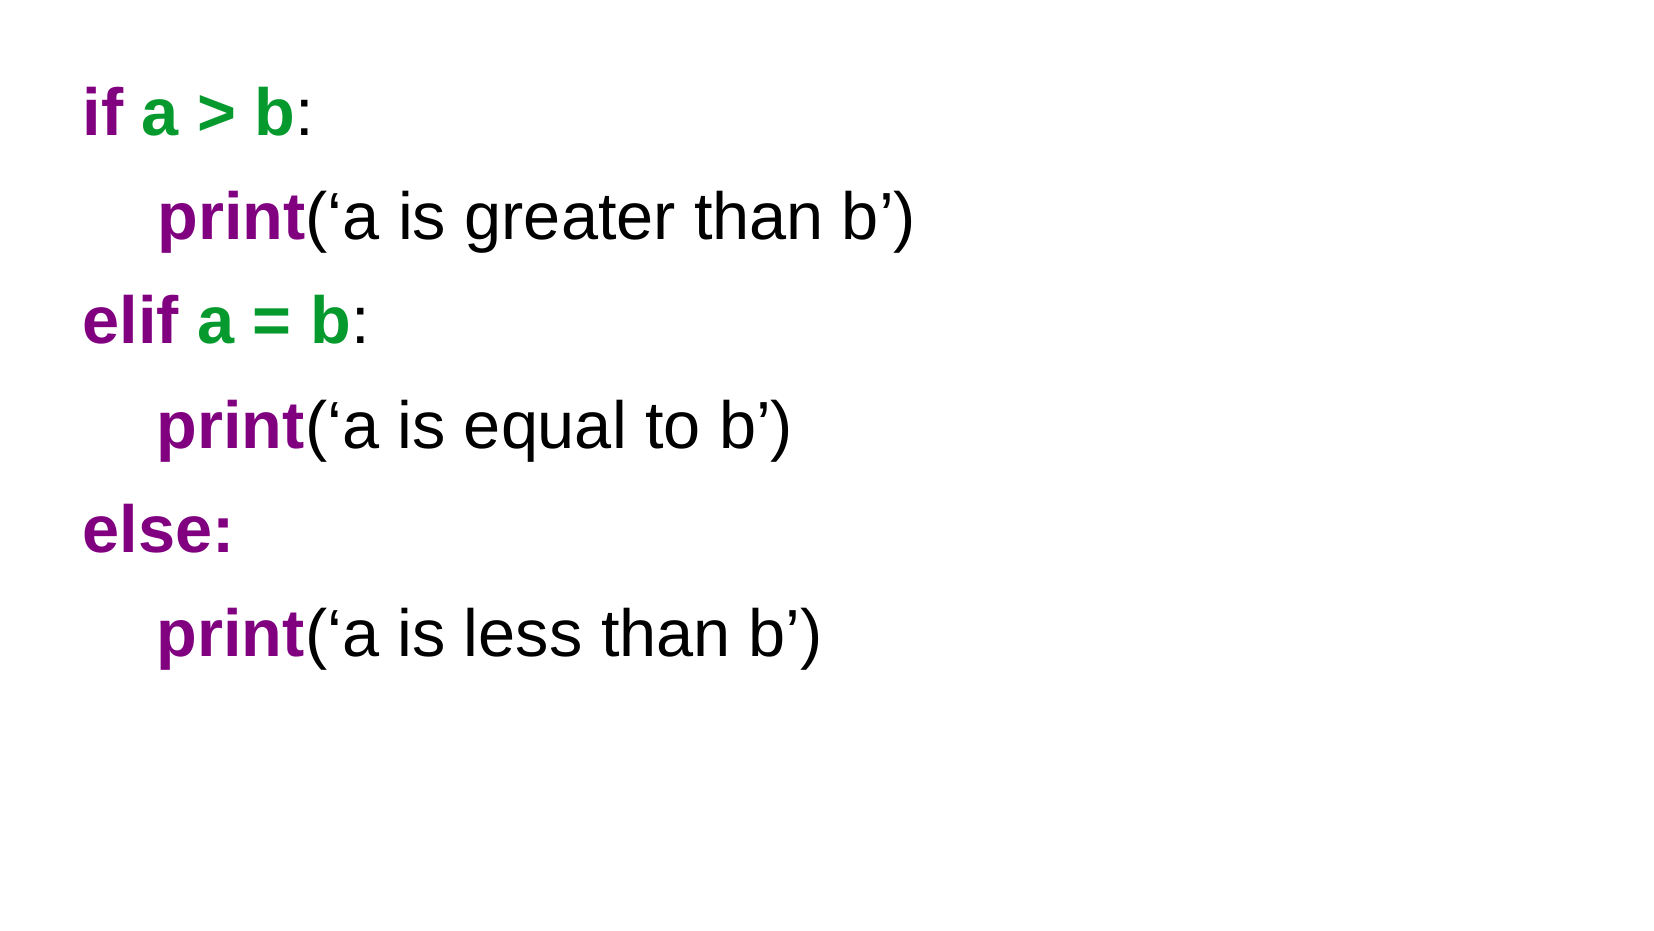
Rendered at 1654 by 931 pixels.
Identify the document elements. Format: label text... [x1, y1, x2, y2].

list if a > b: print(‘a is greater than b’) elif a = b: print(‘a is equal to b’) else: print(‘a is less than b’) [82, 75, 1571, 758]
